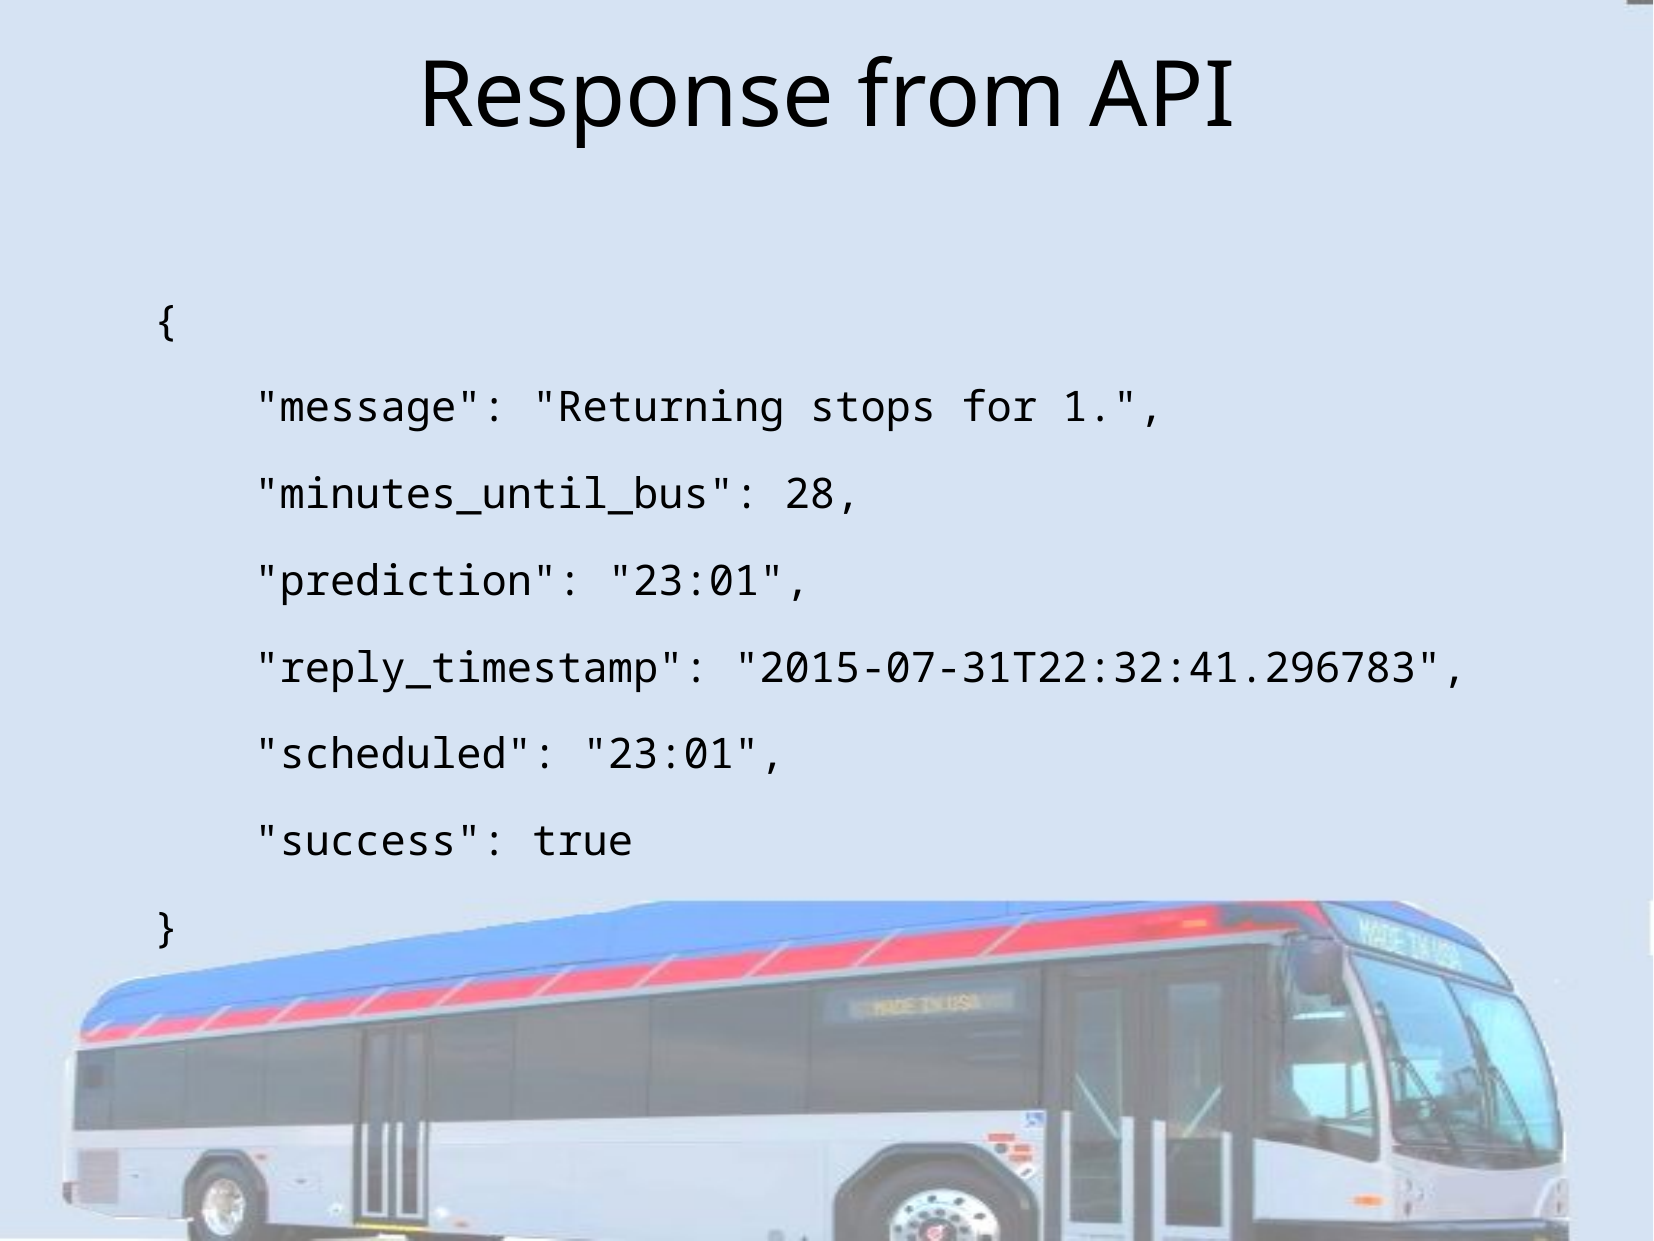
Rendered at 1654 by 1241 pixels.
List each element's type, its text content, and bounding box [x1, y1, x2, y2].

title Response from API [82, 45, 1571, 261]
picture [0, 0, 1654, 1241]
list { "message": "Returning stops for 1.", "minutes_until_bus": 28, "prediction": "23:01", "reply_timestamp": "2015-07-31T22:32:41.296783", "scheduled": "23:01", "success": true } [82, 290, 1571, 1010]
